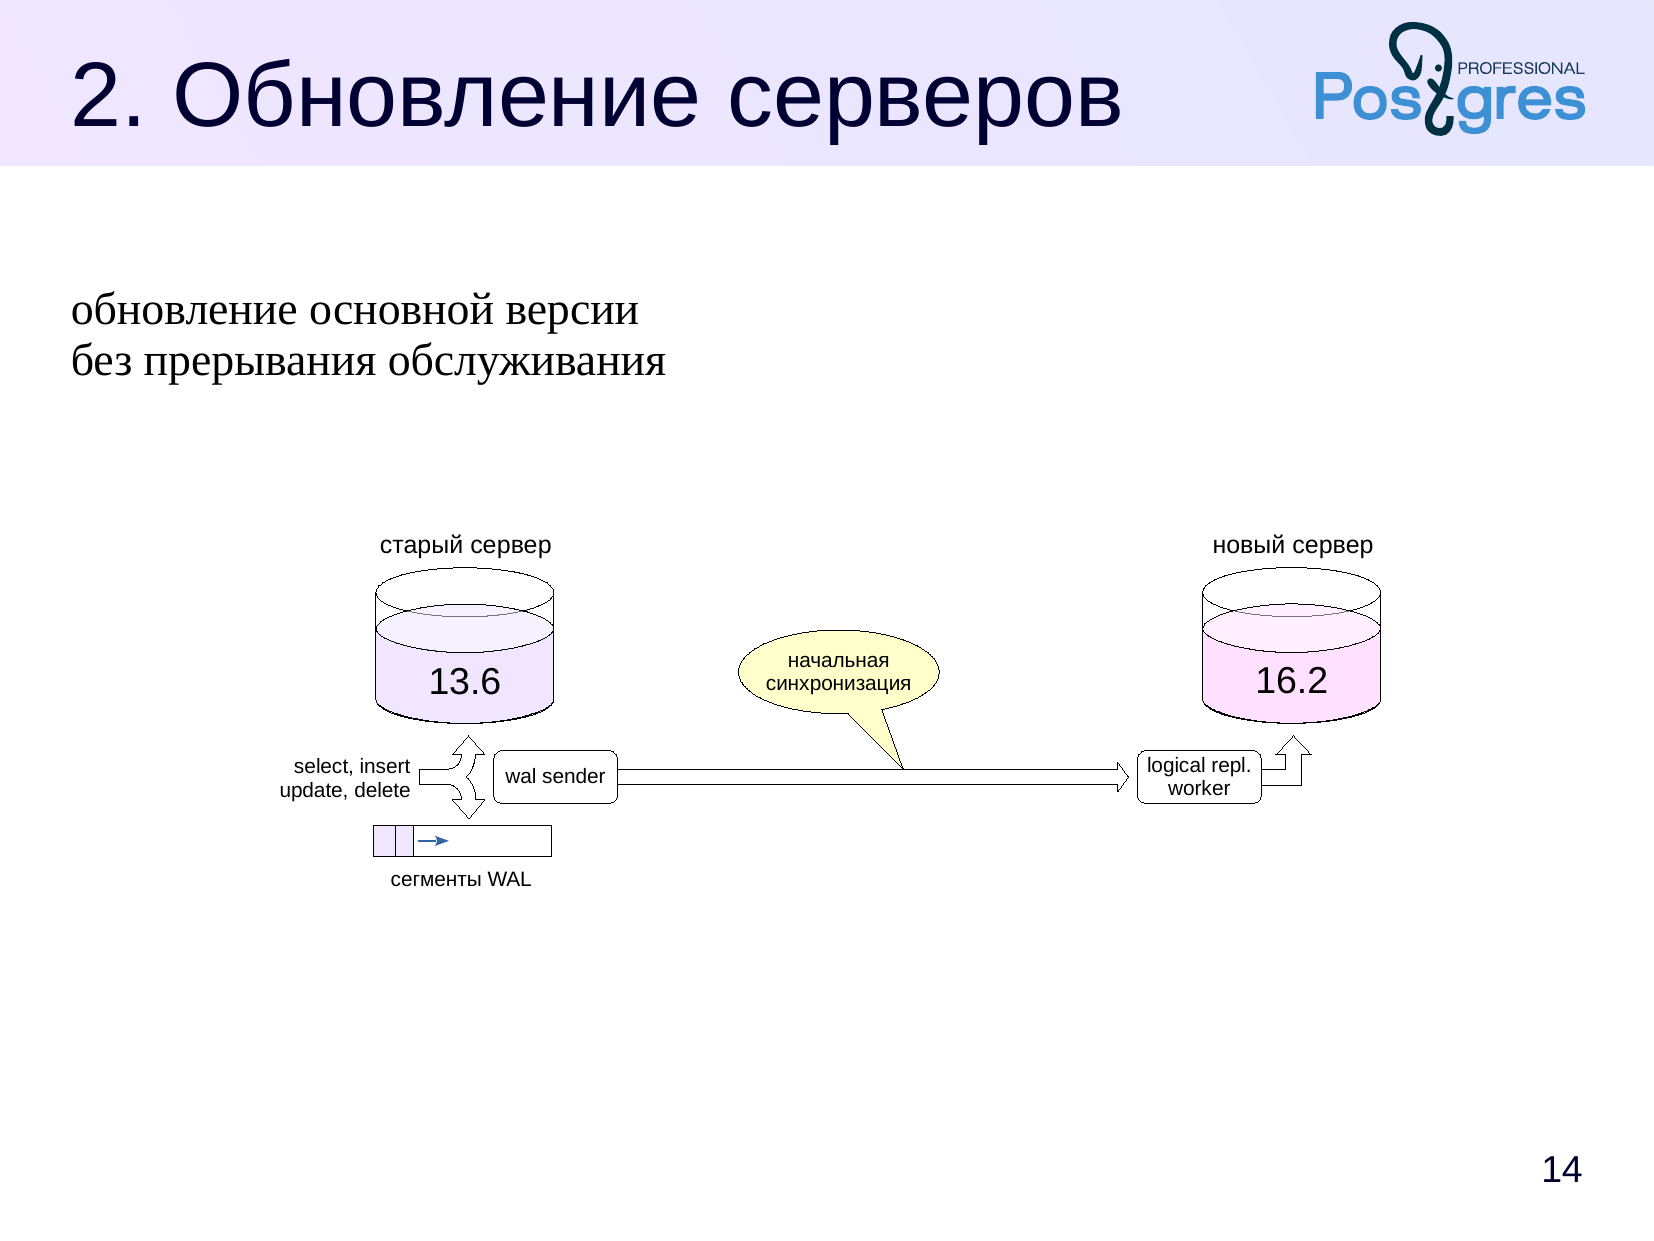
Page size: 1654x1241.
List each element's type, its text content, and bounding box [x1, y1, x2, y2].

text_box [426, 735, 485, 819]
text_box 16.2 [1240, 652, 1354, 710]
text_box [618, 762, 1129, 792]
list обновление основной версии без прерывания обслуживания [70, 283, 1583, 1134]
text_box [375, 595, 554, 724]
title 2. Обновление серверов [70, 43, 1241, 147]
text_box старый сервер [365, 523, 567, 595]
text_box сегменты WAL [375, 860, 548, 899]
text_box начальная синхронизация [738, 630, 940, 769]
text_box новый сервер [1197, 523, 1389, 595]
text_box [1202, 567, 1381, 724]
text_box 13.6 [413, 652, 527, 710]
text_box select, insert update, delete [264, 747, 426, 810]
text_box [1262, 735, 1312, 786]
text_box [374, 826, 414, 856]
text_box wal sender [493, 750, 618, 804]
text_box logical repl. worker [1137, 750, 1262, 804]
